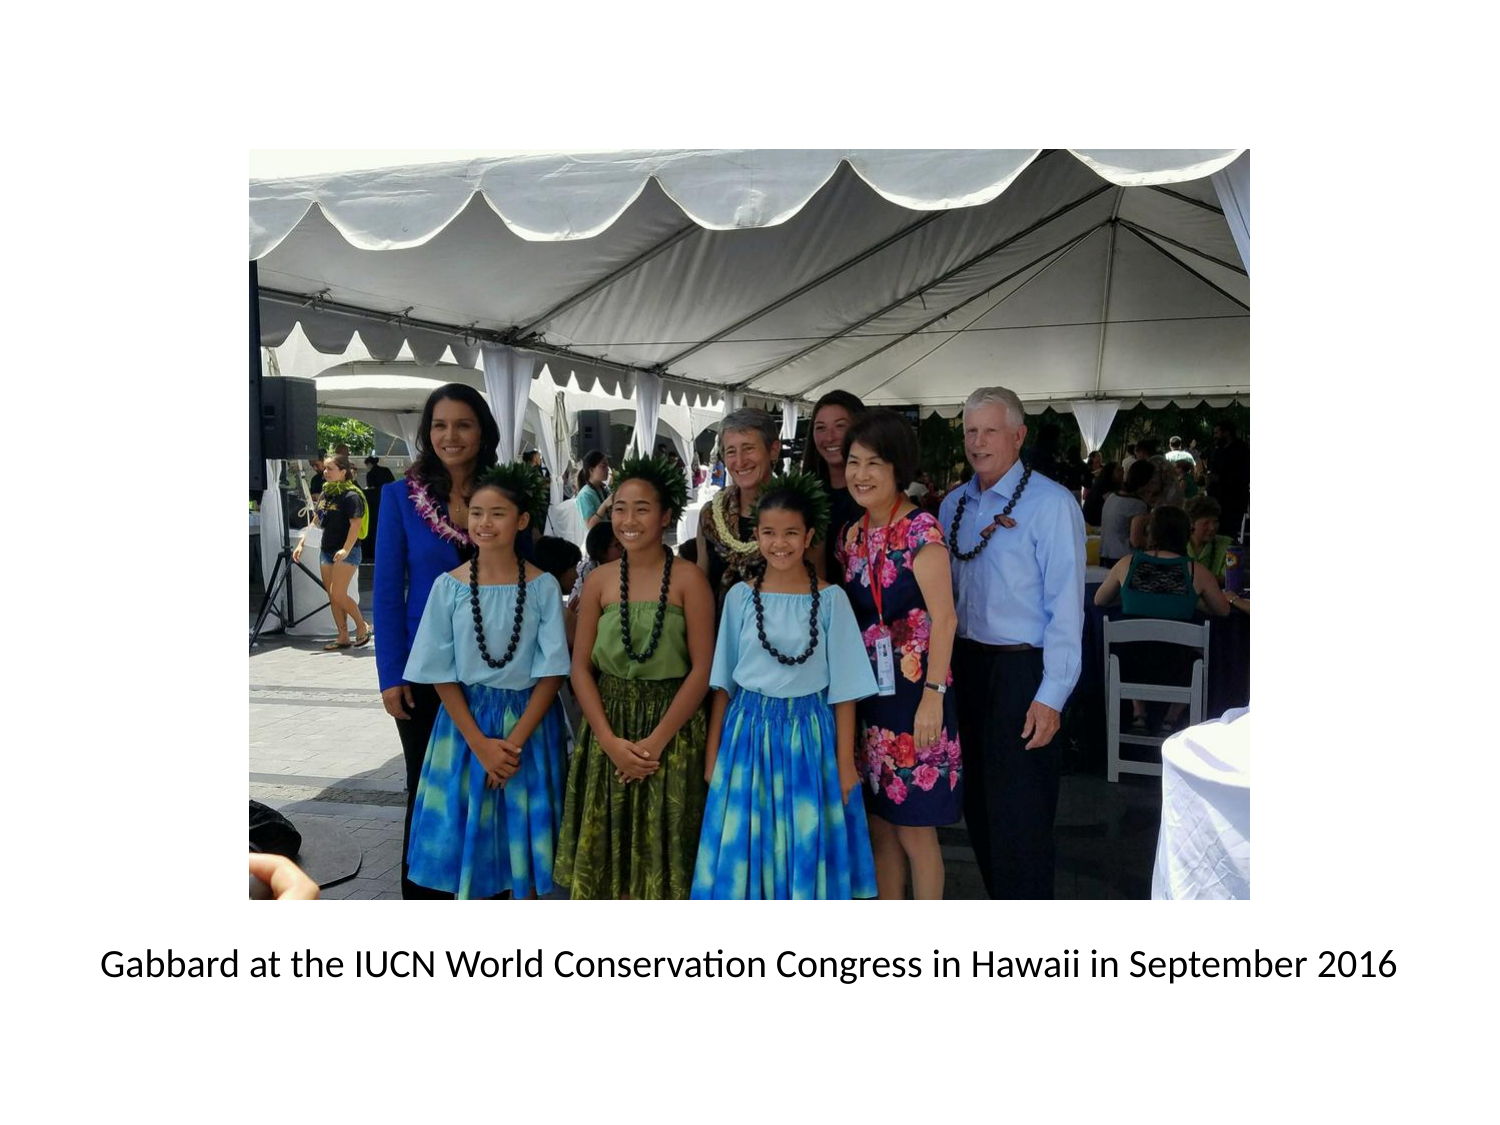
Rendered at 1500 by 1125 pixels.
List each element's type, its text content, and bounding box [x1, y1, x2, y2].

picture [249, 149, 1250, 900]
text_box Gabbard at the IUCN World Conservation Congress in Hawaii in September 2016 [85, 929, 1415, 993]
